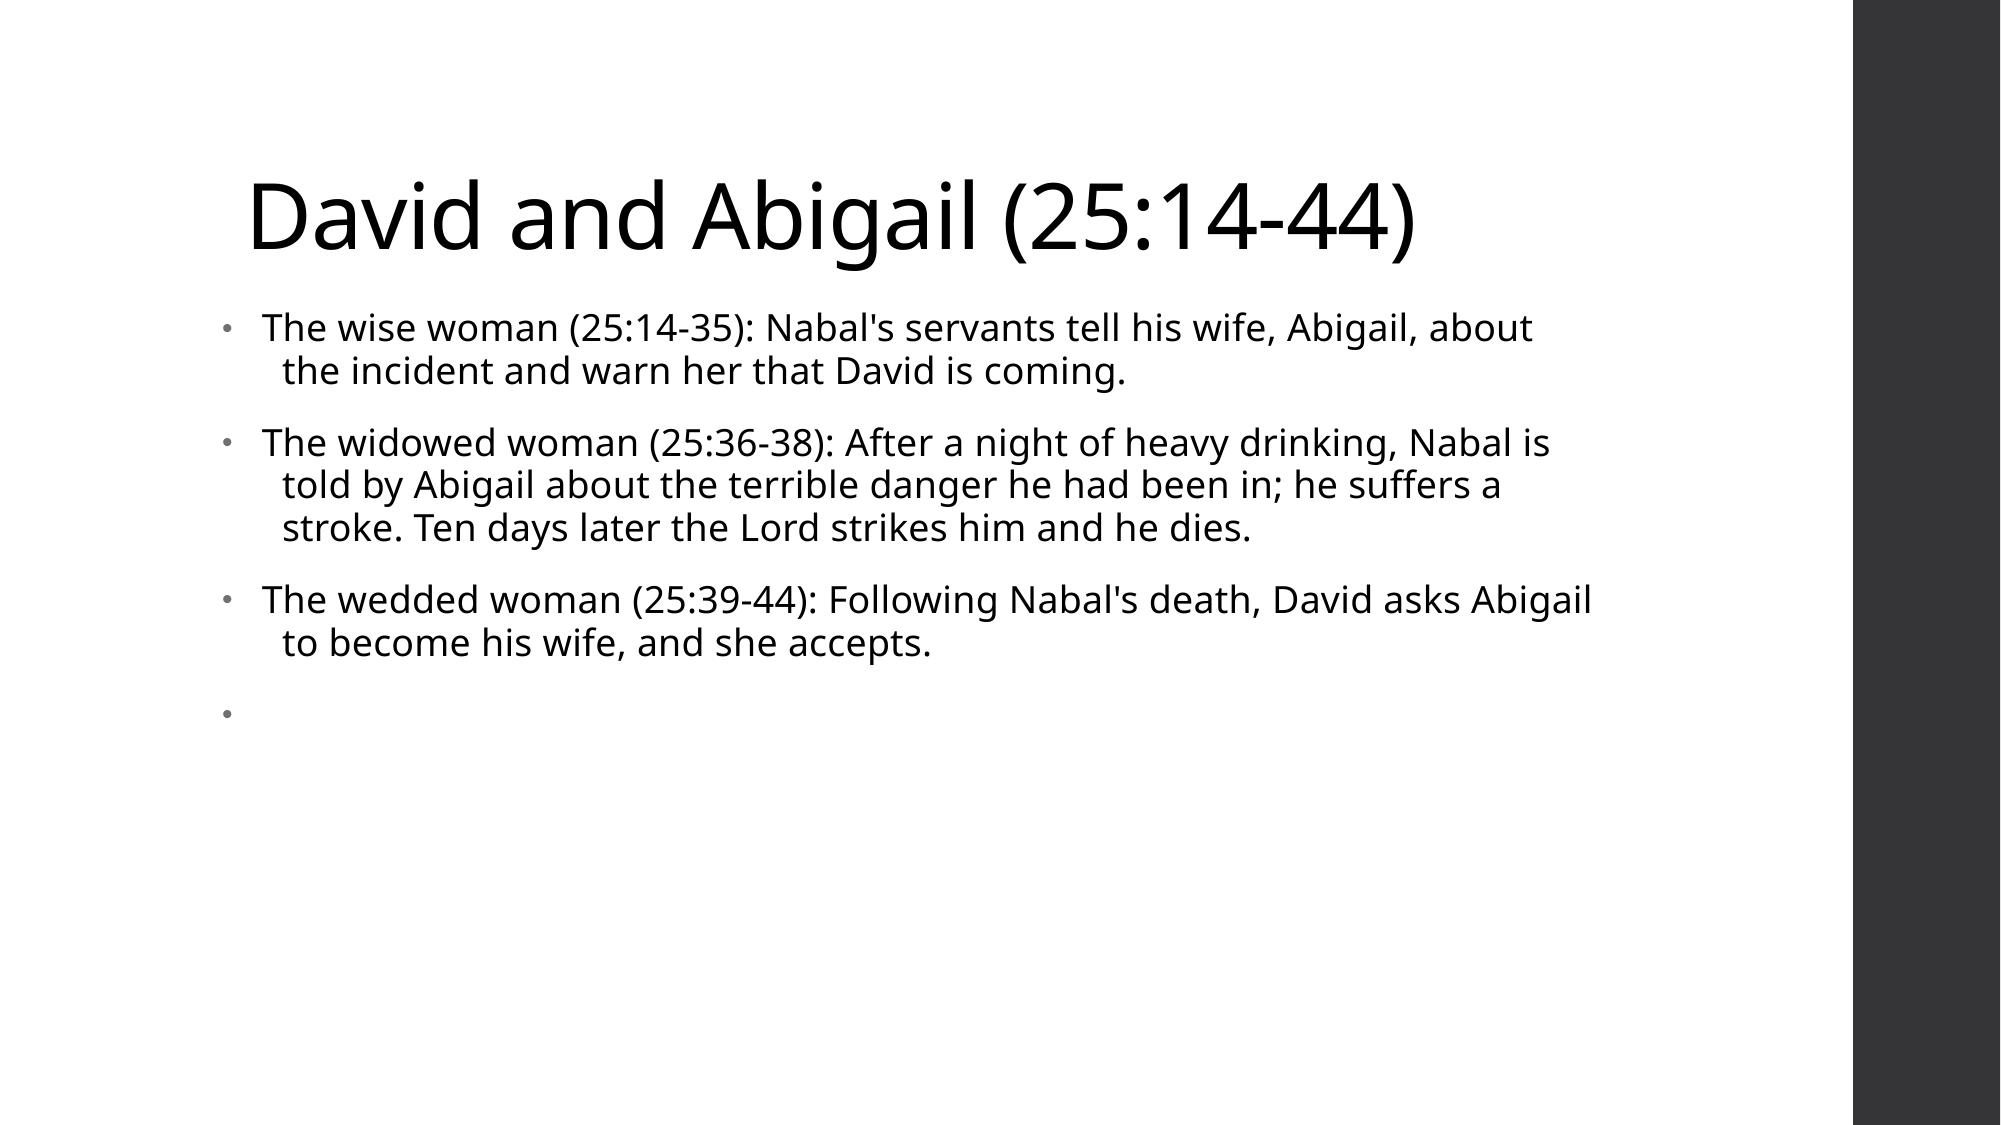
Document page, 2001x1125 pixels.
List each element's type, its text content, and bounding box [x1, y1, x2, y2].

title David and Abigail (25:14-44) [206, 60, 1797, 278]
list The wise woman (25:14-35): Nabal's servants tell his wife, Abigail, about the incident and warn her that David is coming. The widowed woman (25:36-38): After a night of heavy drinking, Nabal is told by Abigail about the terrible danger he had been in; he suffers a stroke. Ten days later the Lord strikes him and he dies. The wedded woman (25:39-44): Following Nabal's death, David asks Abigail to become his wife, and she accepts. [206, 299, 1617, 1014]
